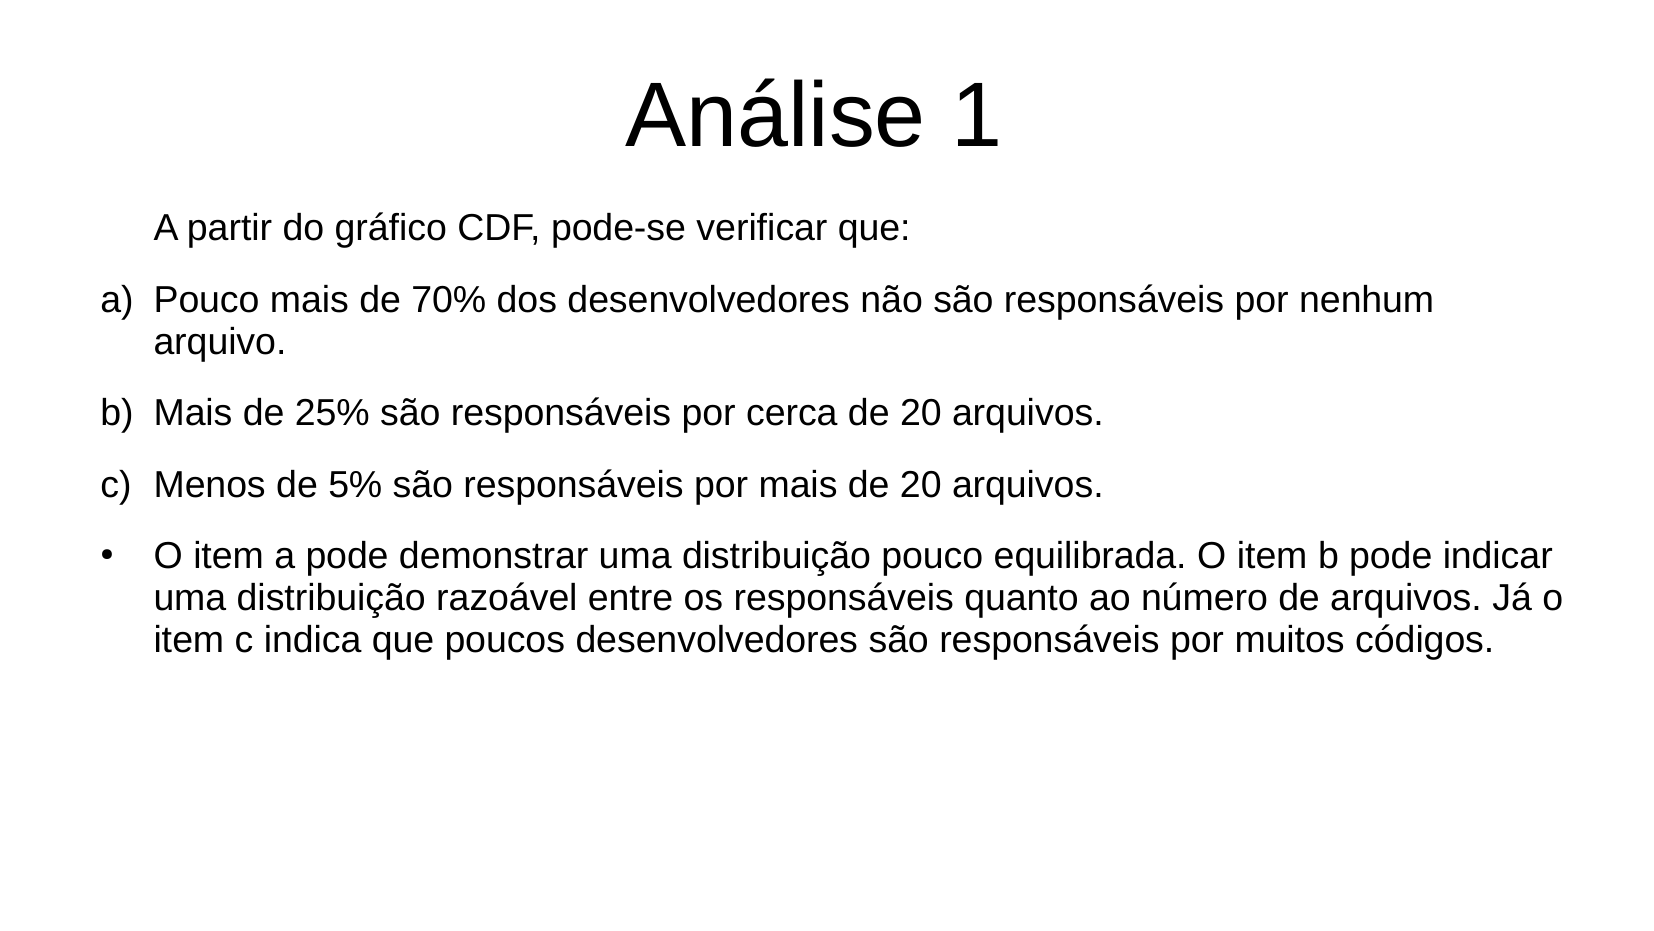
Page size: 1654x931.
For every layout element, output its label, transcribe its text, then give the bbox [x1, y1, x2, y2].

title Análise 1 [82, 37, 1571, 193]
list A partir do gráfico CDF, pode-se verificar que: Pouco mais de 70% dos desenvolvedores não são responsáveis por nenhum arquivo. Mais de 25% são responsáveis por cerca de 20 arquivos. Menos de 5% são responsáveis por mais de 20 arquivos. O item a pode demonstrar uma distribuição pouco equilibrada. O item b pode indicar uma distribuição razoável entre os responsáveis quanto ao número de arquivos. Já o item c indica que poucos desenvolvedores são responsáveis por muitos códigos. [82, 206, 1571, 747]
